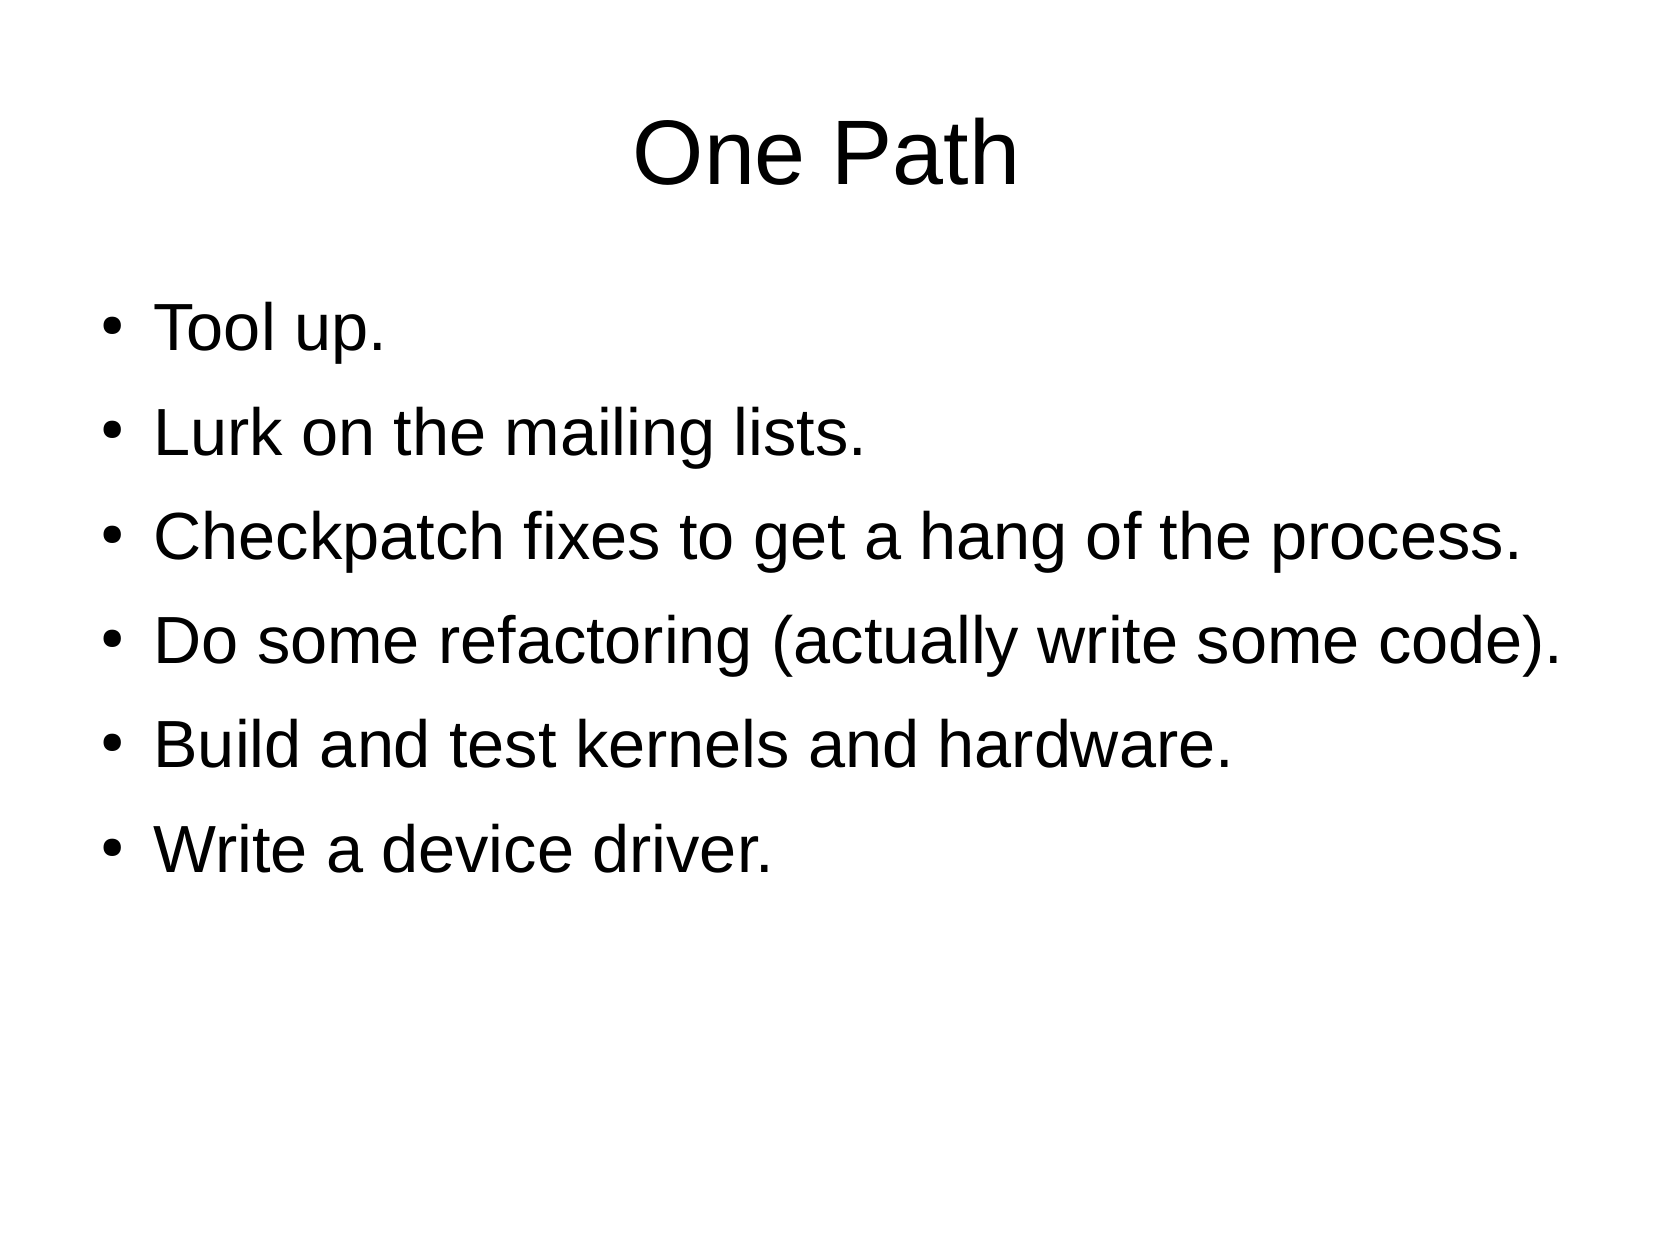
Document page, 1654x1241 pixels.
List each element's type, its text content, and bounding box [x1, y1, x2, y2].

title One Path [82, 49, 1571, 257]
list Tool up. Lurk on the mailing lists. Checkpatch fixes to get a hang of the process. Do some refactoring (actually write some code). Build and test kernels and hardware. Write a device driver. [82, 290, 1571, 1010]
